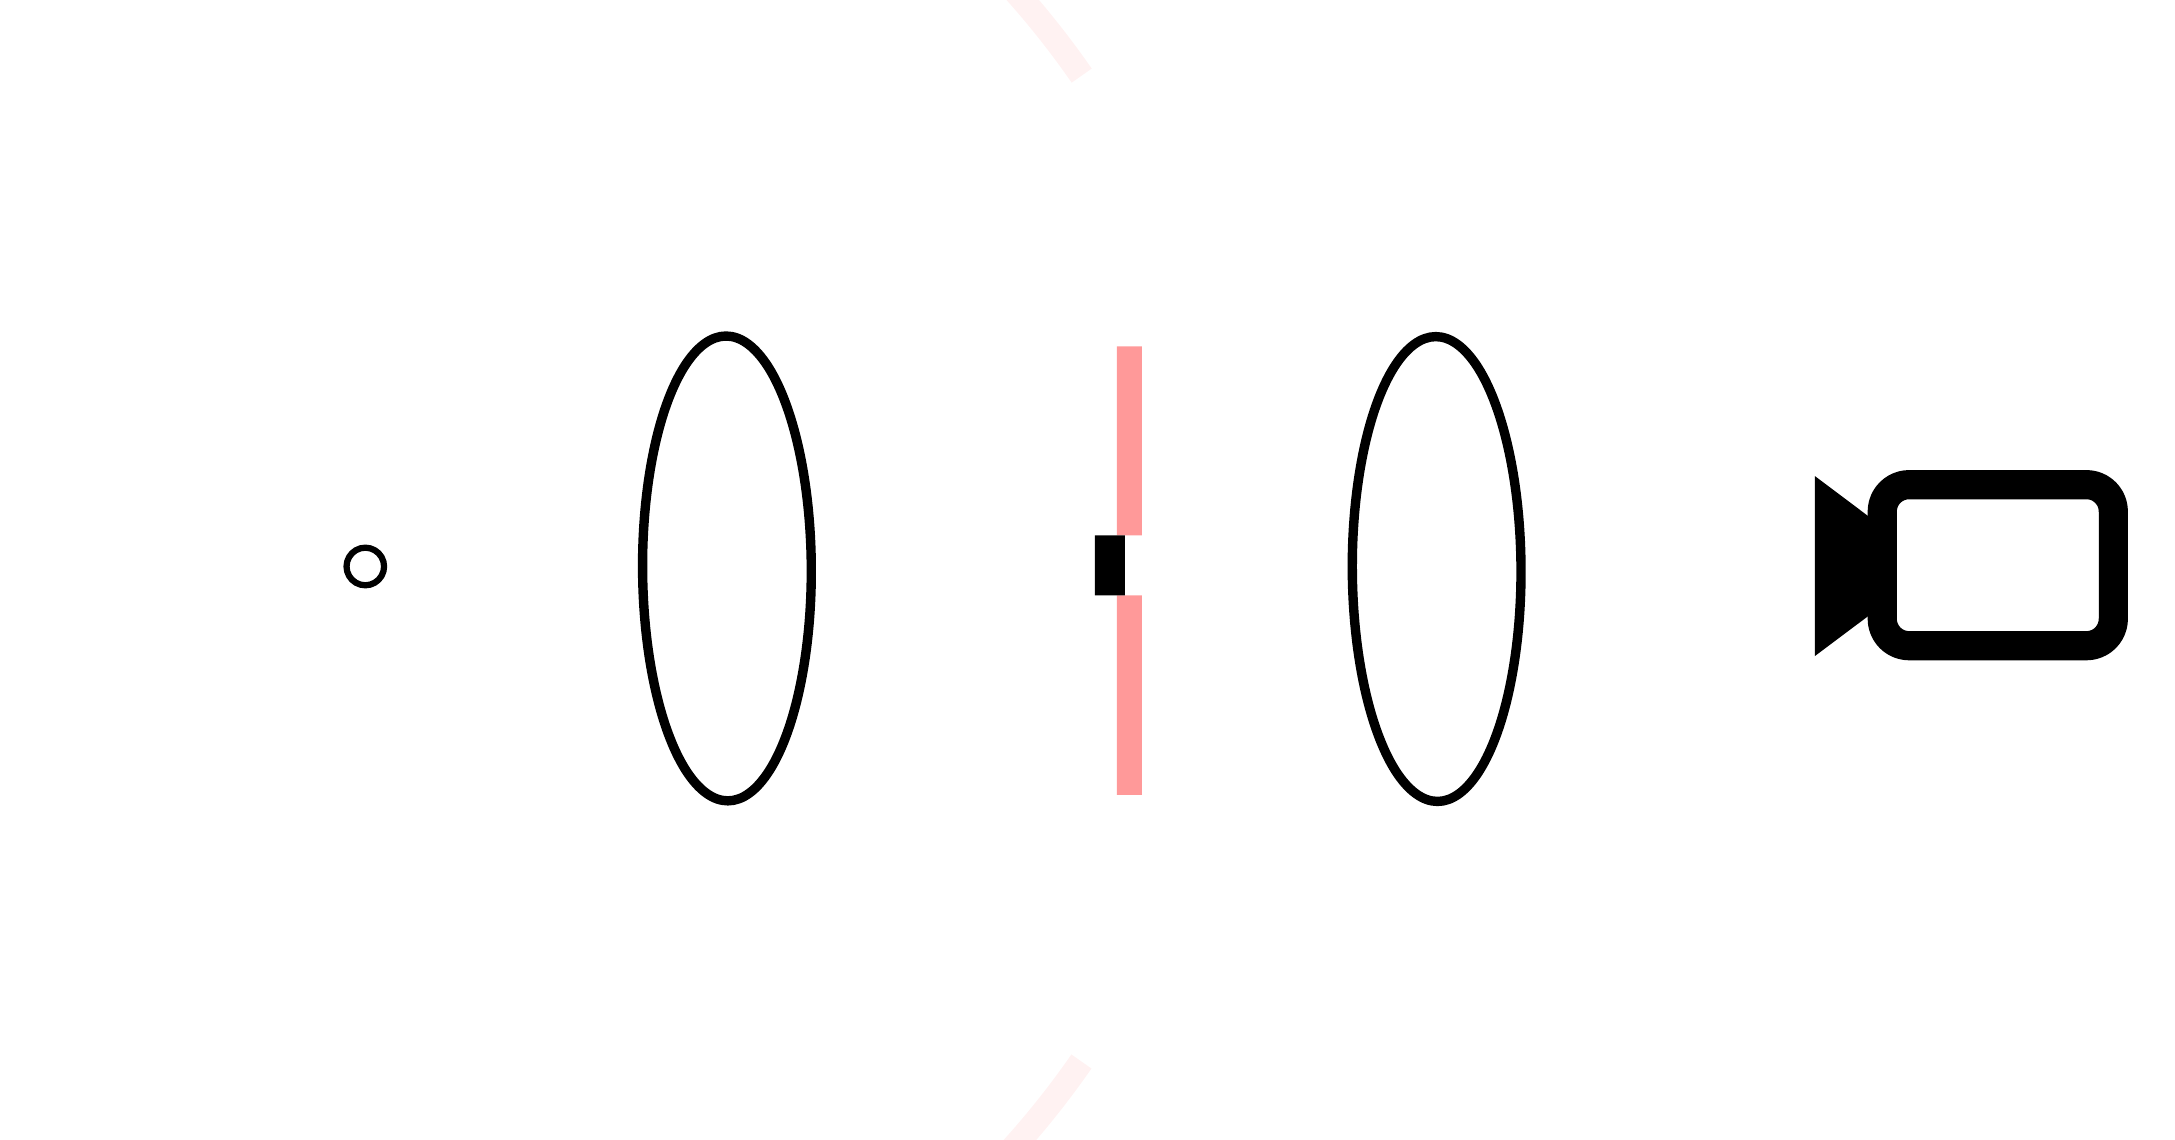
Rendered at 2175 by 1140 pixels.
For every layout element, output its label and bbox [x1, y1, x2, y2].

text_box [642, 0, 1747, 1140]
text_box [1814, 476, 1875, 657]
text_box [1882, 484, 2114, 646]
